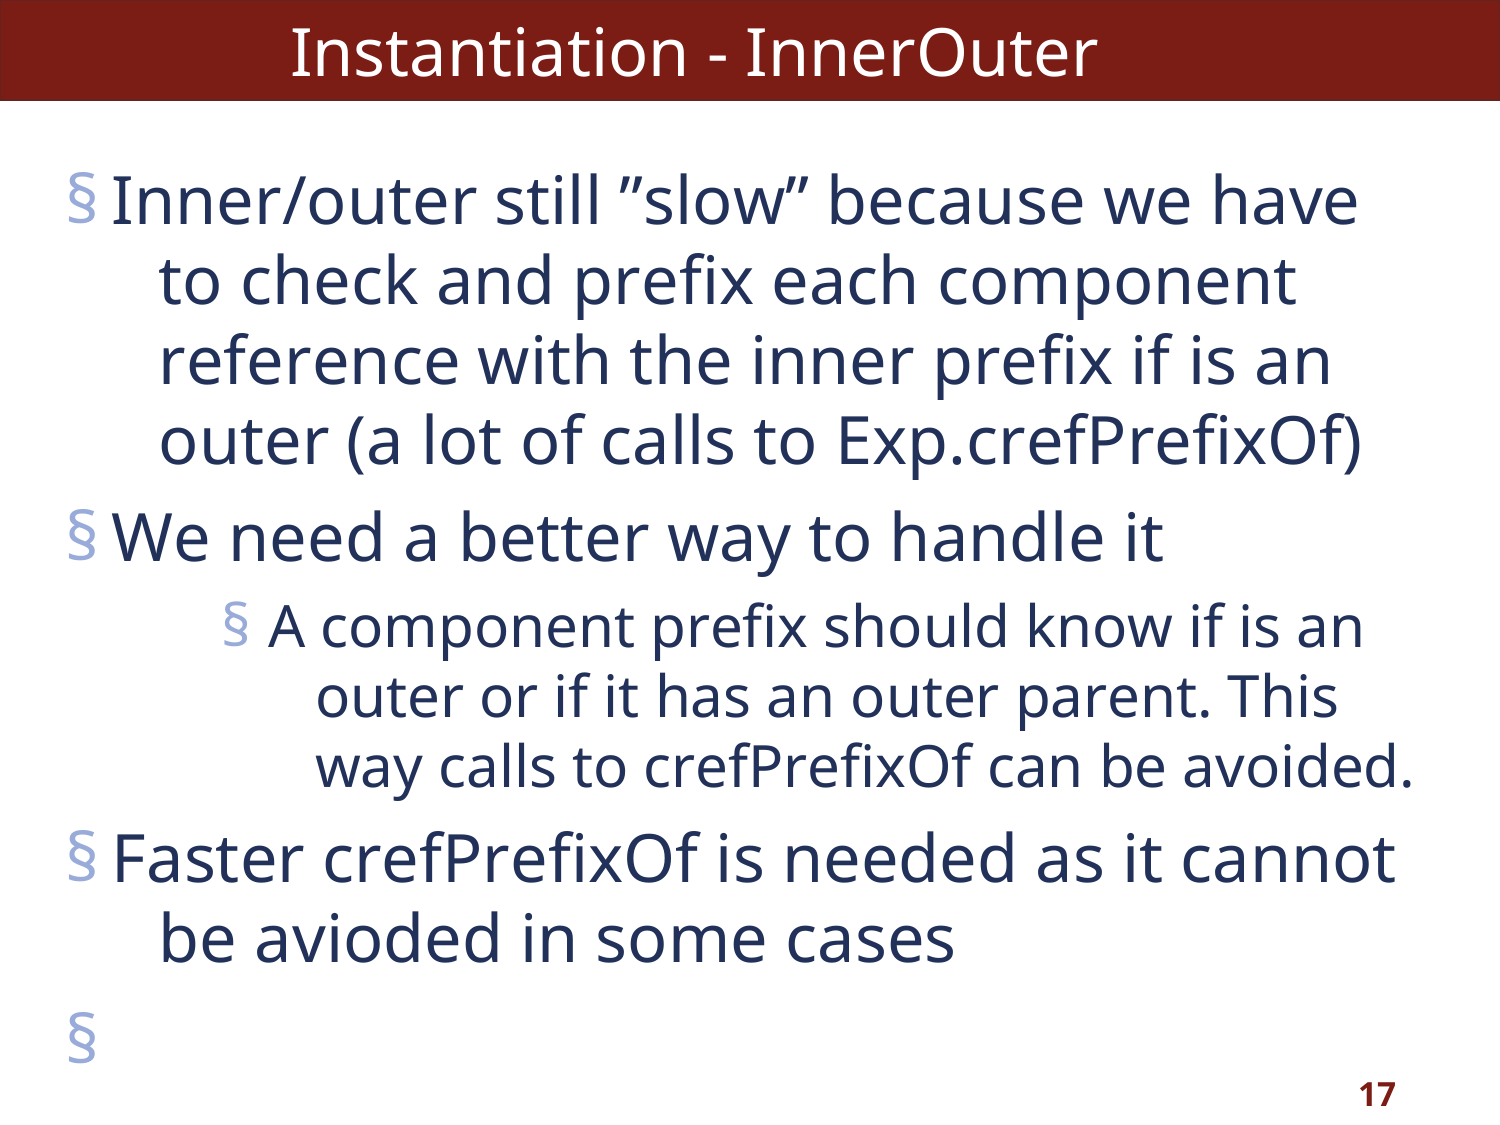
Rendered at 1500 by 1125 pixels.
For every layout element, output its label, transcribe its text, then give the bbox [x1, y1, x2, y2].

list Inner/outer still ”slow” because we have to check and prefix each component reference with the inner prefix if is an outer (a lot of calls to Exp.crefPrefixOf) We need a better way to handle it A component prefix should know if is an outer or if it has an outer parent. This way calls to crefPrefixOf can be avoided. Faster crefPrefixOf is needed as it cannot be avioded in some cases [50, 149, 1451, 1075]
title Instantiation - InnerOuter [275, 0, 1500, 100]
text_box 17 [1342, 1065, 1493, 1116]
